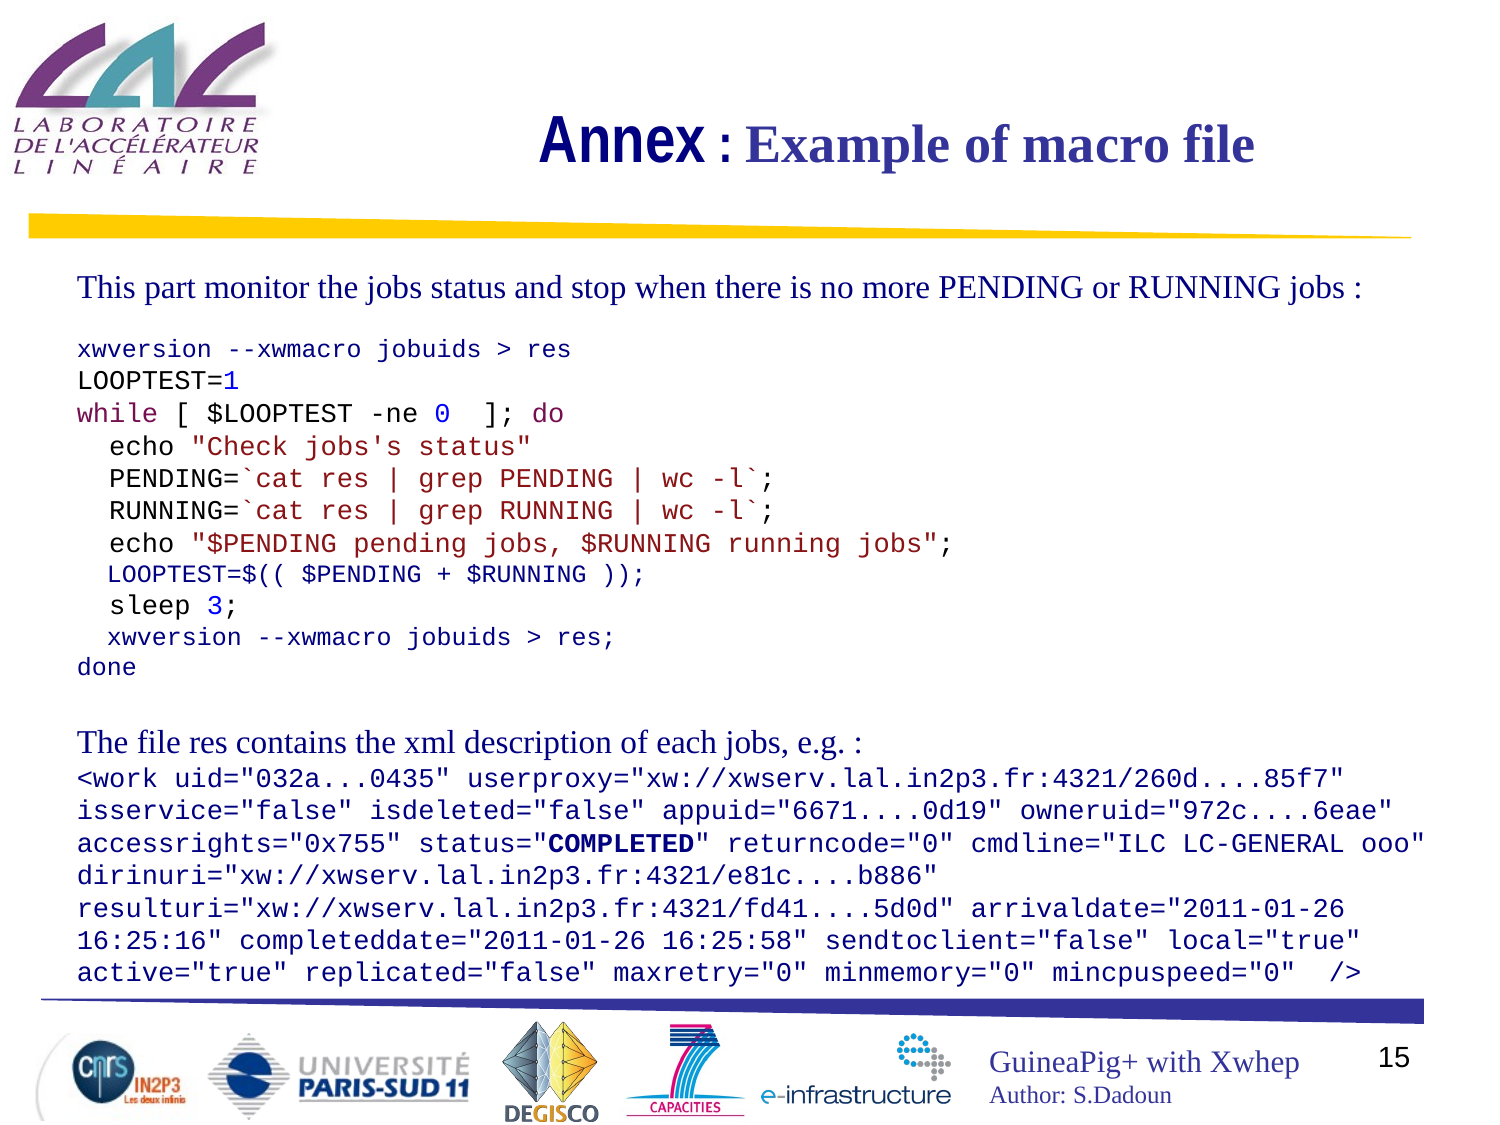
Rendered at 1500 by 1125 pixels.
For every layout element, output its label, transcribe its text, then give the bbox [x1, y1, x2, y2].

picture [902, 1038, 925, 1049]
picture [761, 1033, 951, 1104]
picture [620, 1017, 750, 1124]
picture [7, 16, 283, 178]
subtitle This part monitor the jobs status and stop when there is no more PENDING or RUNNING jobs : xwversion --xwmacro jobuids > res LOOPTEST=1 while [ $LOOPTEST -ne 0 ]; do echo "Check jobs's status" PENDING=`cat res | grep PENDING | wc -l`; RUNNING=`cat res | grep RUNNING | wc -l`; echo "$PENDING pending jobs, $RUNNING running jobs"; LOOPTEST=$(( $PENDING + $RUNNING )); sleep 3; xwversion --xwmacro jobuids > res; done The file res contains the xml description of each jobs, e.g. : <work uid="032a...0435" userproxy="xw://xwserv.lal.in2p3.fr:4321/260d....85f7" isservice="false" isdeleted="false" appuid="6671....0d19" owneruid="972c....6eae" accessrights="0x755" status="COMPLETED" returncode="0" cmdline="ILC LC-GENERAL ooo" dirinuri="xw://xwserv.lal.in2p3.fr:4321/e81c....b886" resulturi="xw://xwserv.lal.in2p3.fr:4321/fd41....5d0d" arrivaldate="2011-01-26 16:25:16" completeddate="2011-01-26 16:25:58" sendtoclient="false" local="true" active="true" replicated="false" maxretry="0" minmemory="0" mincpuspeed="0" /> [76, 255, 1427, 998]
picture [25, 1033, 475, 1121]
picture [490, 1018, 609, 1122]
title Annex : Example of macro file [295, 10, 1500, 261]
